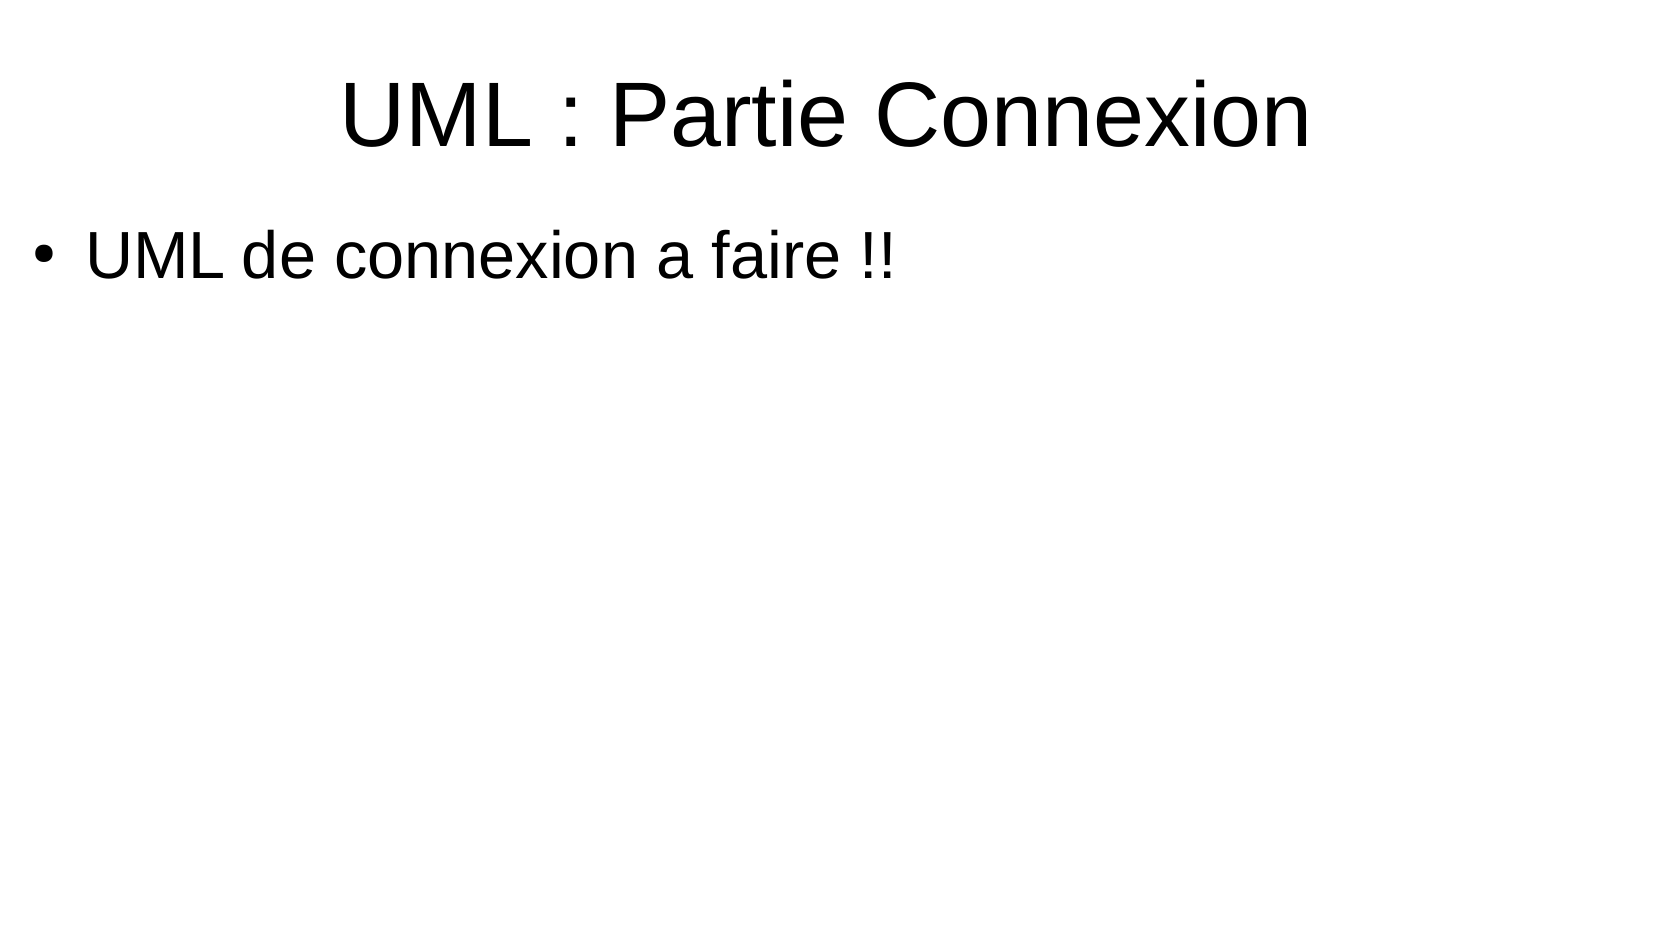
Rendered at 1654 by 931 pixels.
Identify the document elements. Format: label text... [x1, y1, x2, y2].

list UML de connexion a faire !! [14, 217, 1634, 904]
title UML : Partie Connexion [82, 37, 1571, 193]
